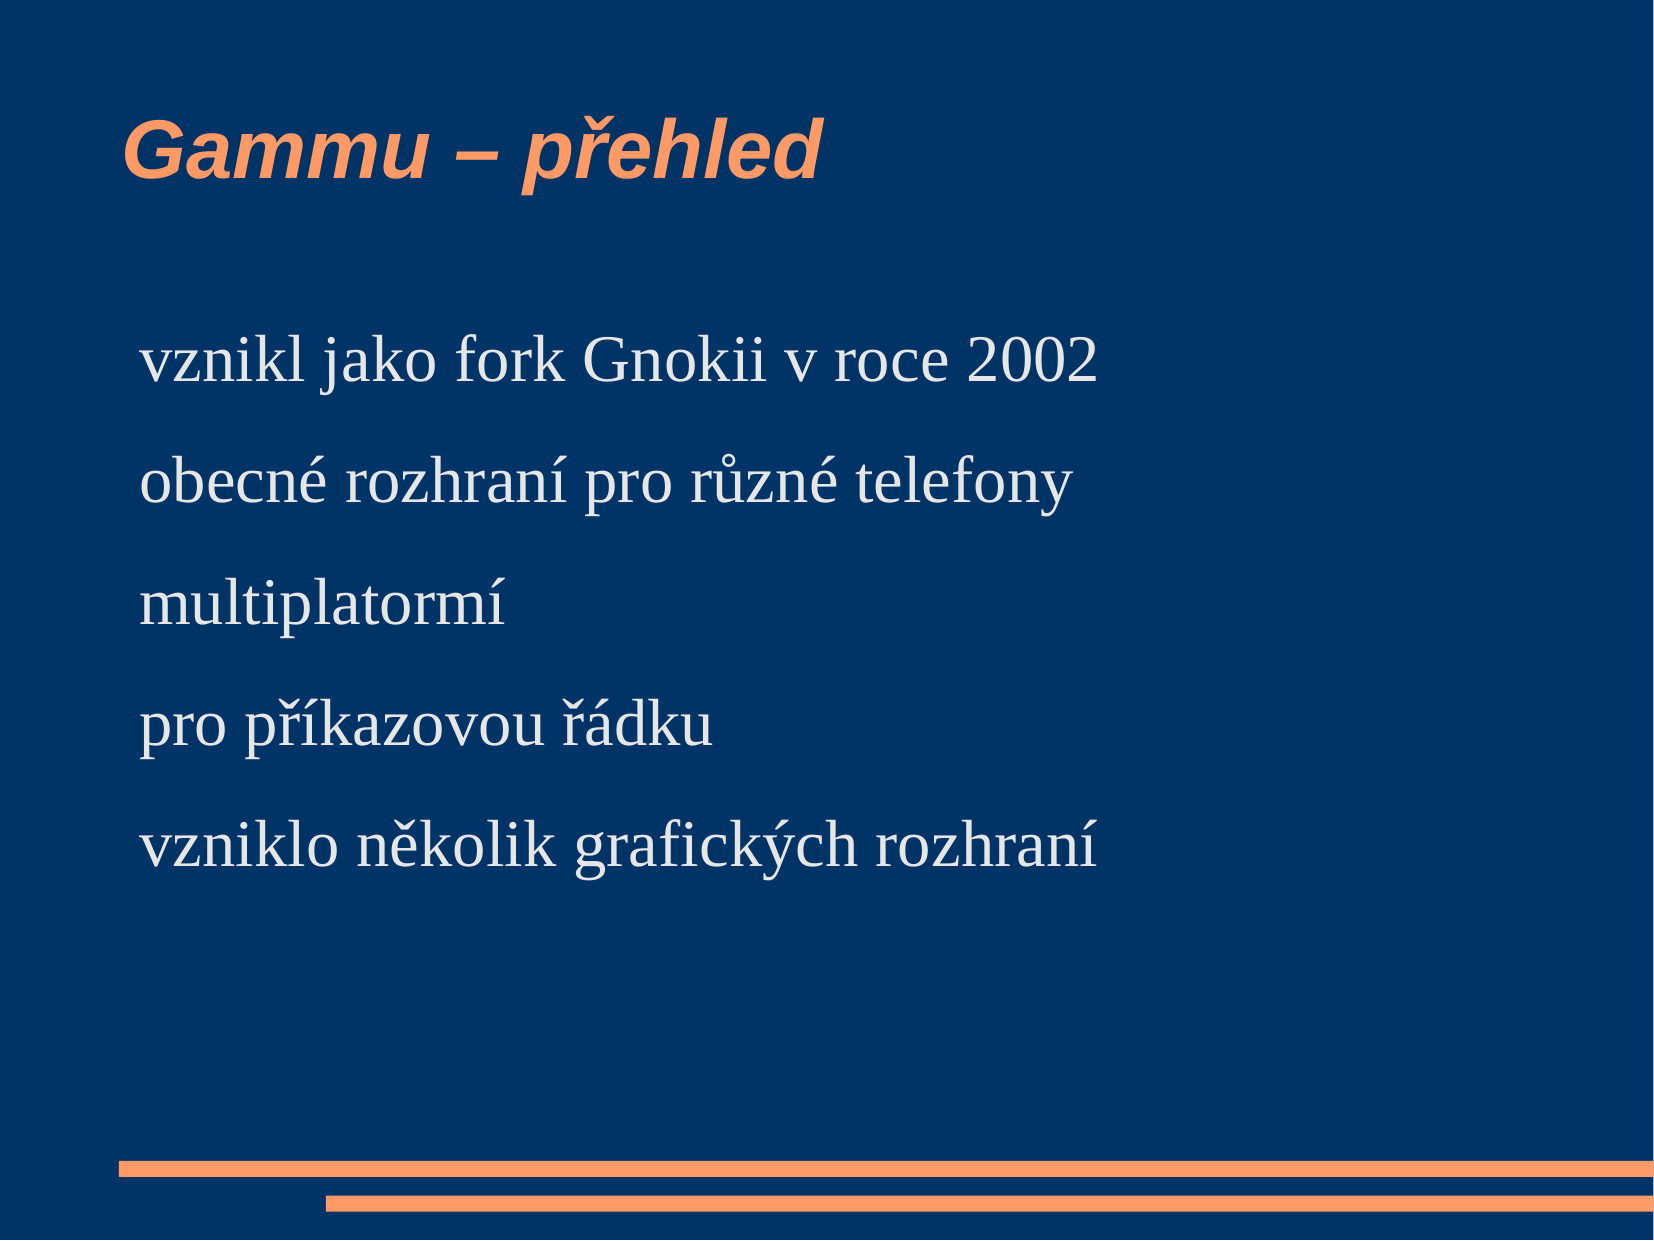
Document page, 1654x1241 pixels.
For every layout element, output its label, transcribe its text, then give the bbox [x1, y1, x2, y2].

list vznikl jako fork Gnokii v roce 2002 obecné rozhraní pro různé telefony multiplatormí pro příkazovou řádku vzniklo několik grafických rozhraní [121, 322, 1561, 1133]
title Gammu – přehled [121, 46, 1534, 254]
